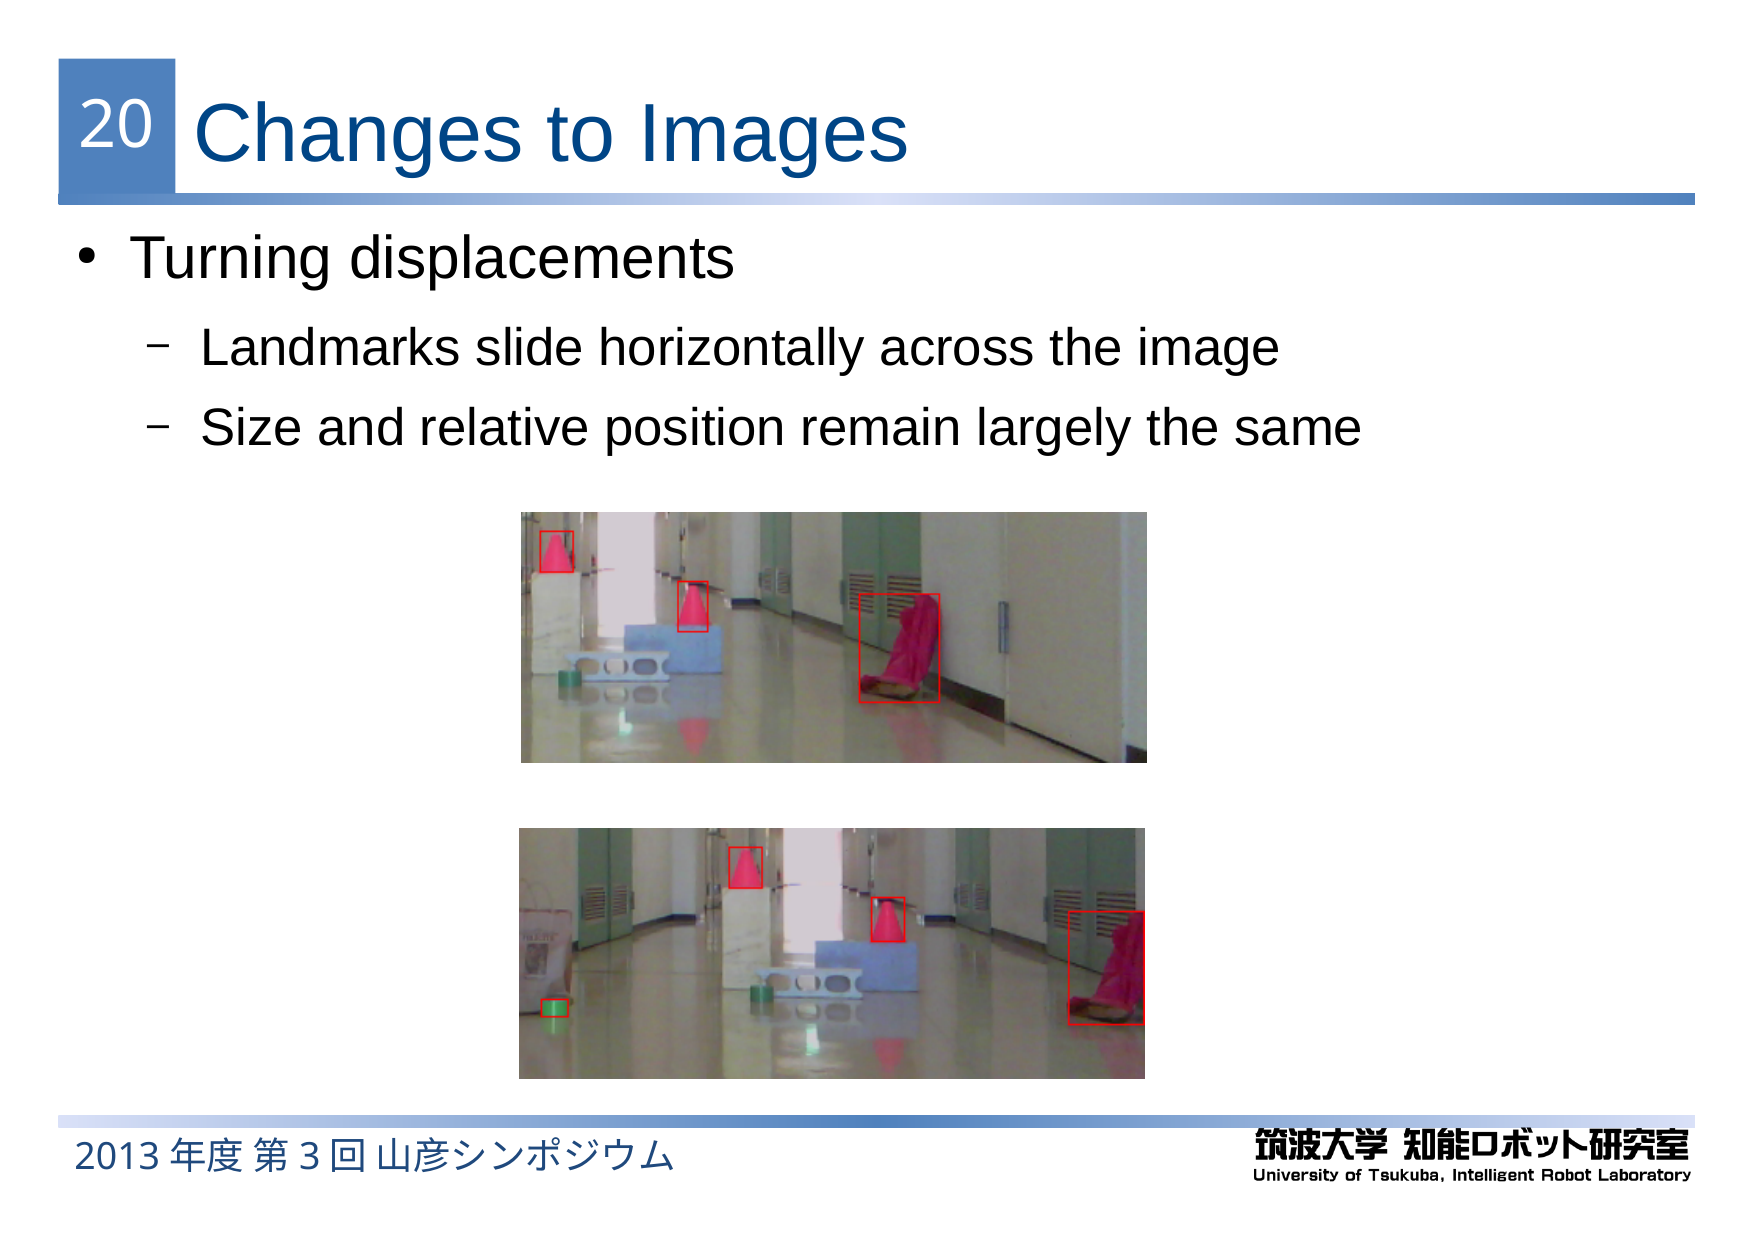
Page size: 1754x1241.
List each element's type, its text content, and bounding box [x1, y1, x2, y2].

list Turning displacements Landmarks slide horizontally across the image Size and relative position remain largely the same [58, 223, 1696, 876]
picture [519, 828, 1145, 1079]
picture [1252, 1127, 1691, 1182]
title Changes to Images [193, 61, 1651, 205]
picture [521, 512, 1147, 763]
